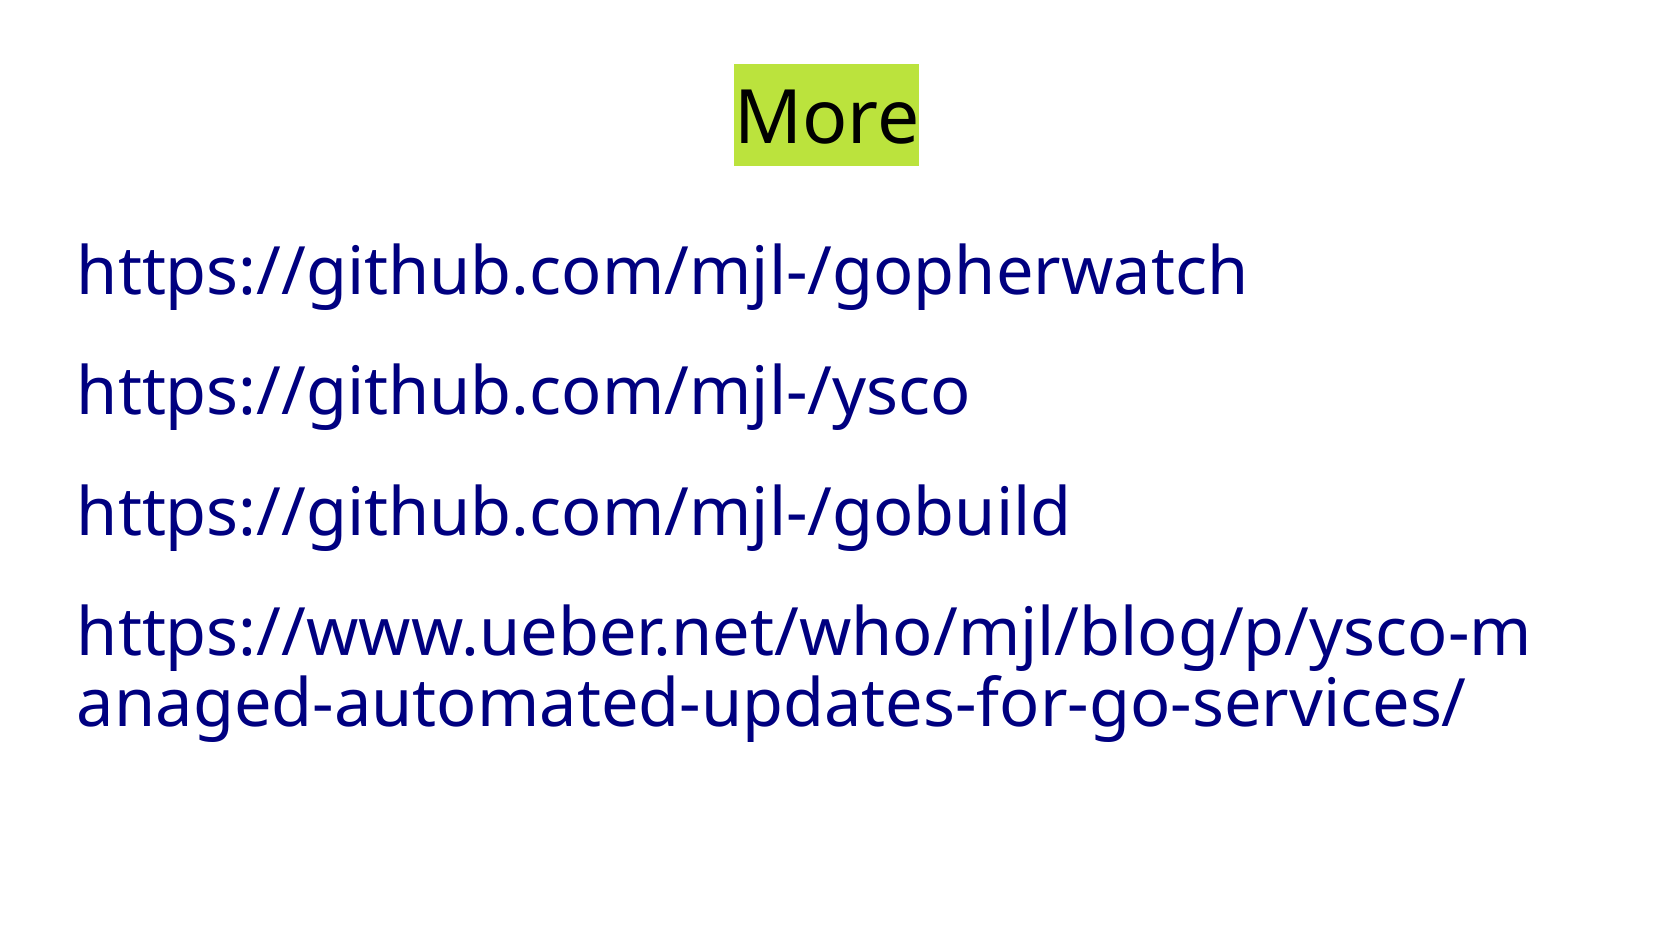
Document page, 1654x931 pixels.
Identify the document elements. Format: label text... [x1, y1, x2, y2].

title More [82, 37, 1571, 193]
list https://github.com/mjl-/gopherwatch https://github.com/mjl-/ysco https://github.com/mjl-/gobuild https://www.ueber.net/who/mjl/blog/p/ysco-managed-automated-updates-for-go-services/ [76, 223, 1565, 763]
